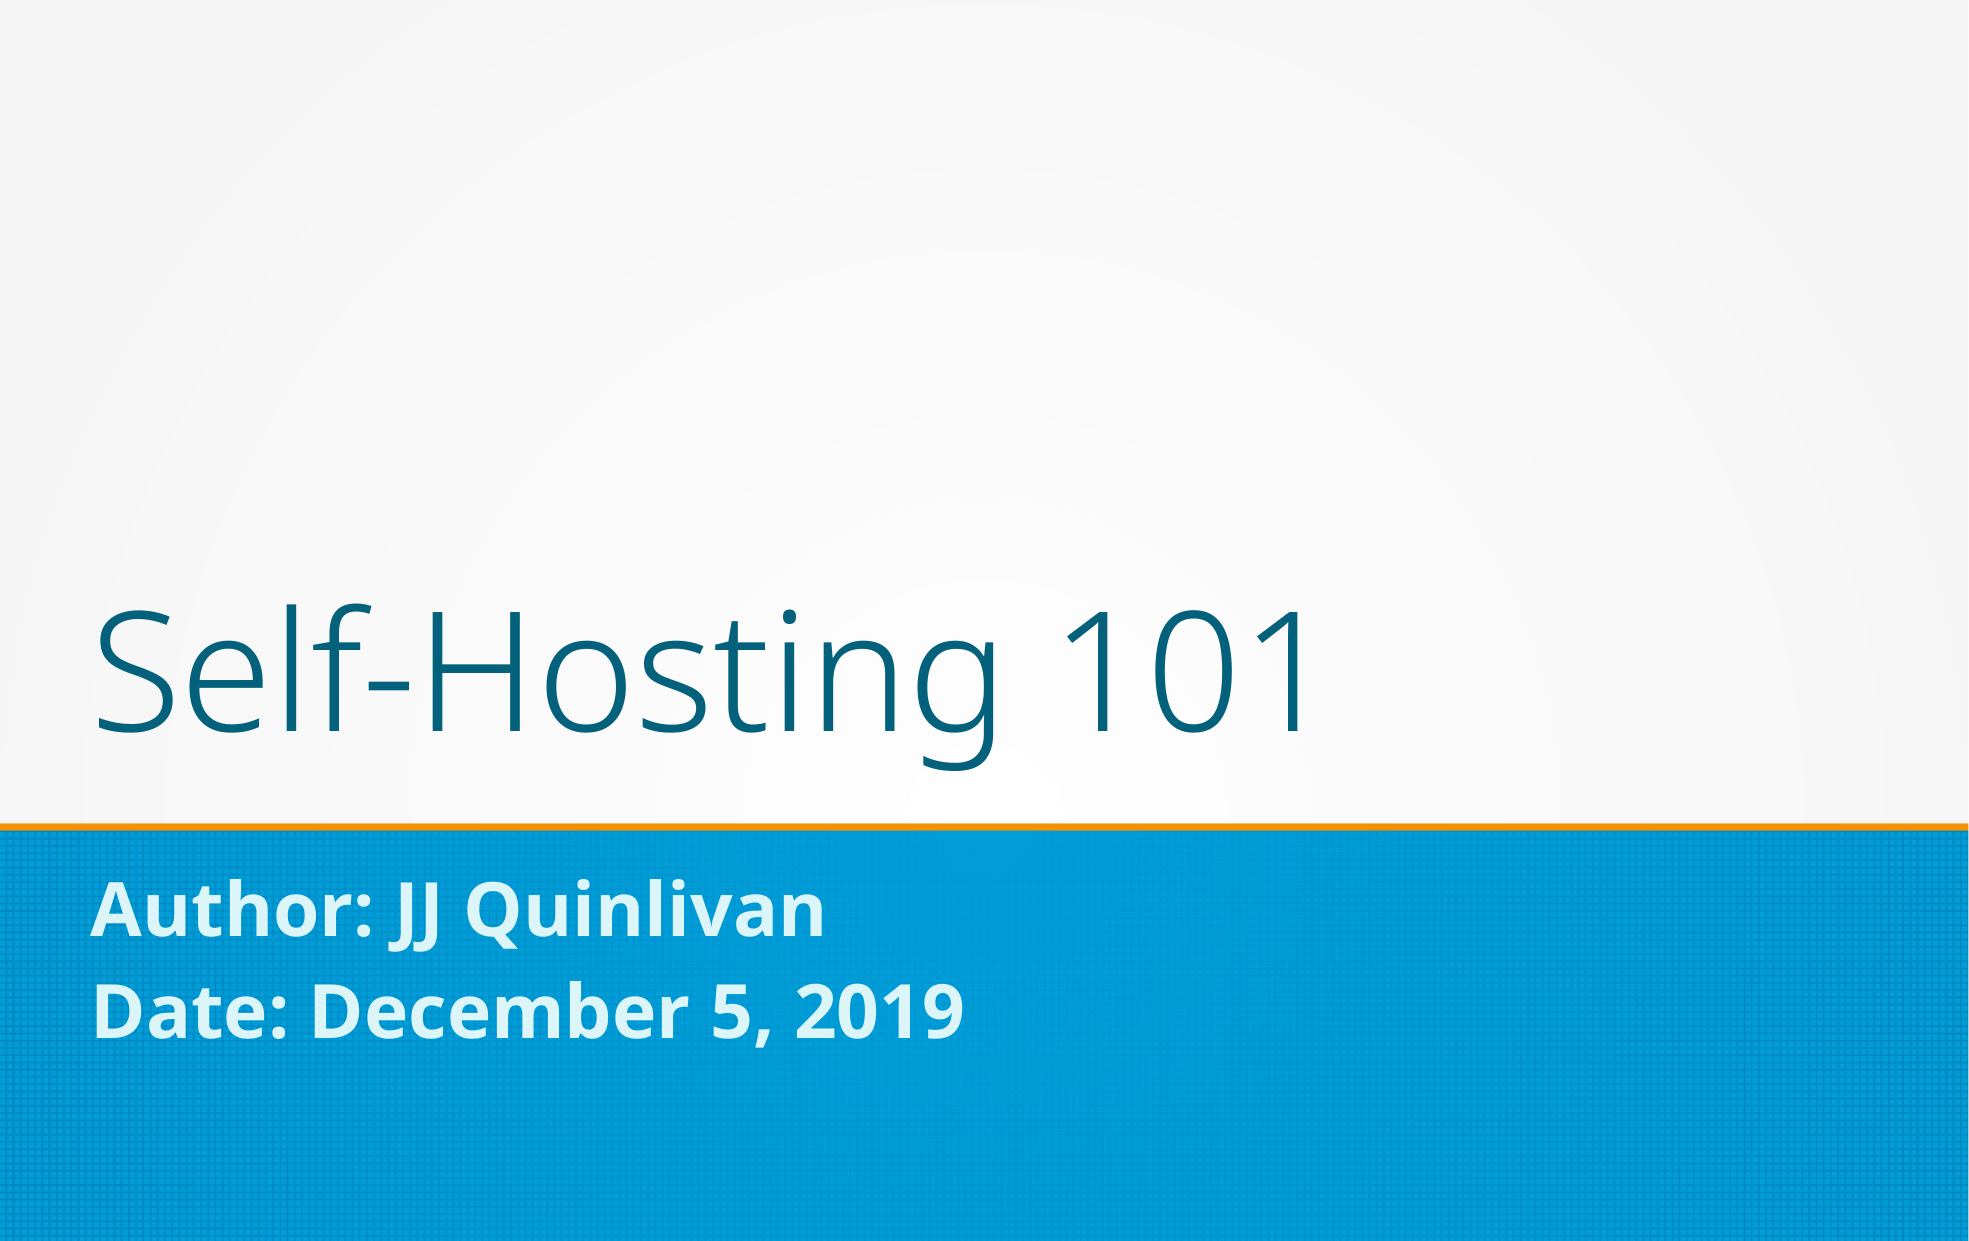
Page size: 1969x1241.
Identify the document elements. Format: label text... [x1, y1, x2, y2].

subtitle Author: JJ Quinlivan Date: December 5, 2019 [90, 855, 1861, 1111]
picture [0, 0, 1969, 830]
title Self-Hosting 101 [90, 49, 1862, 781]
